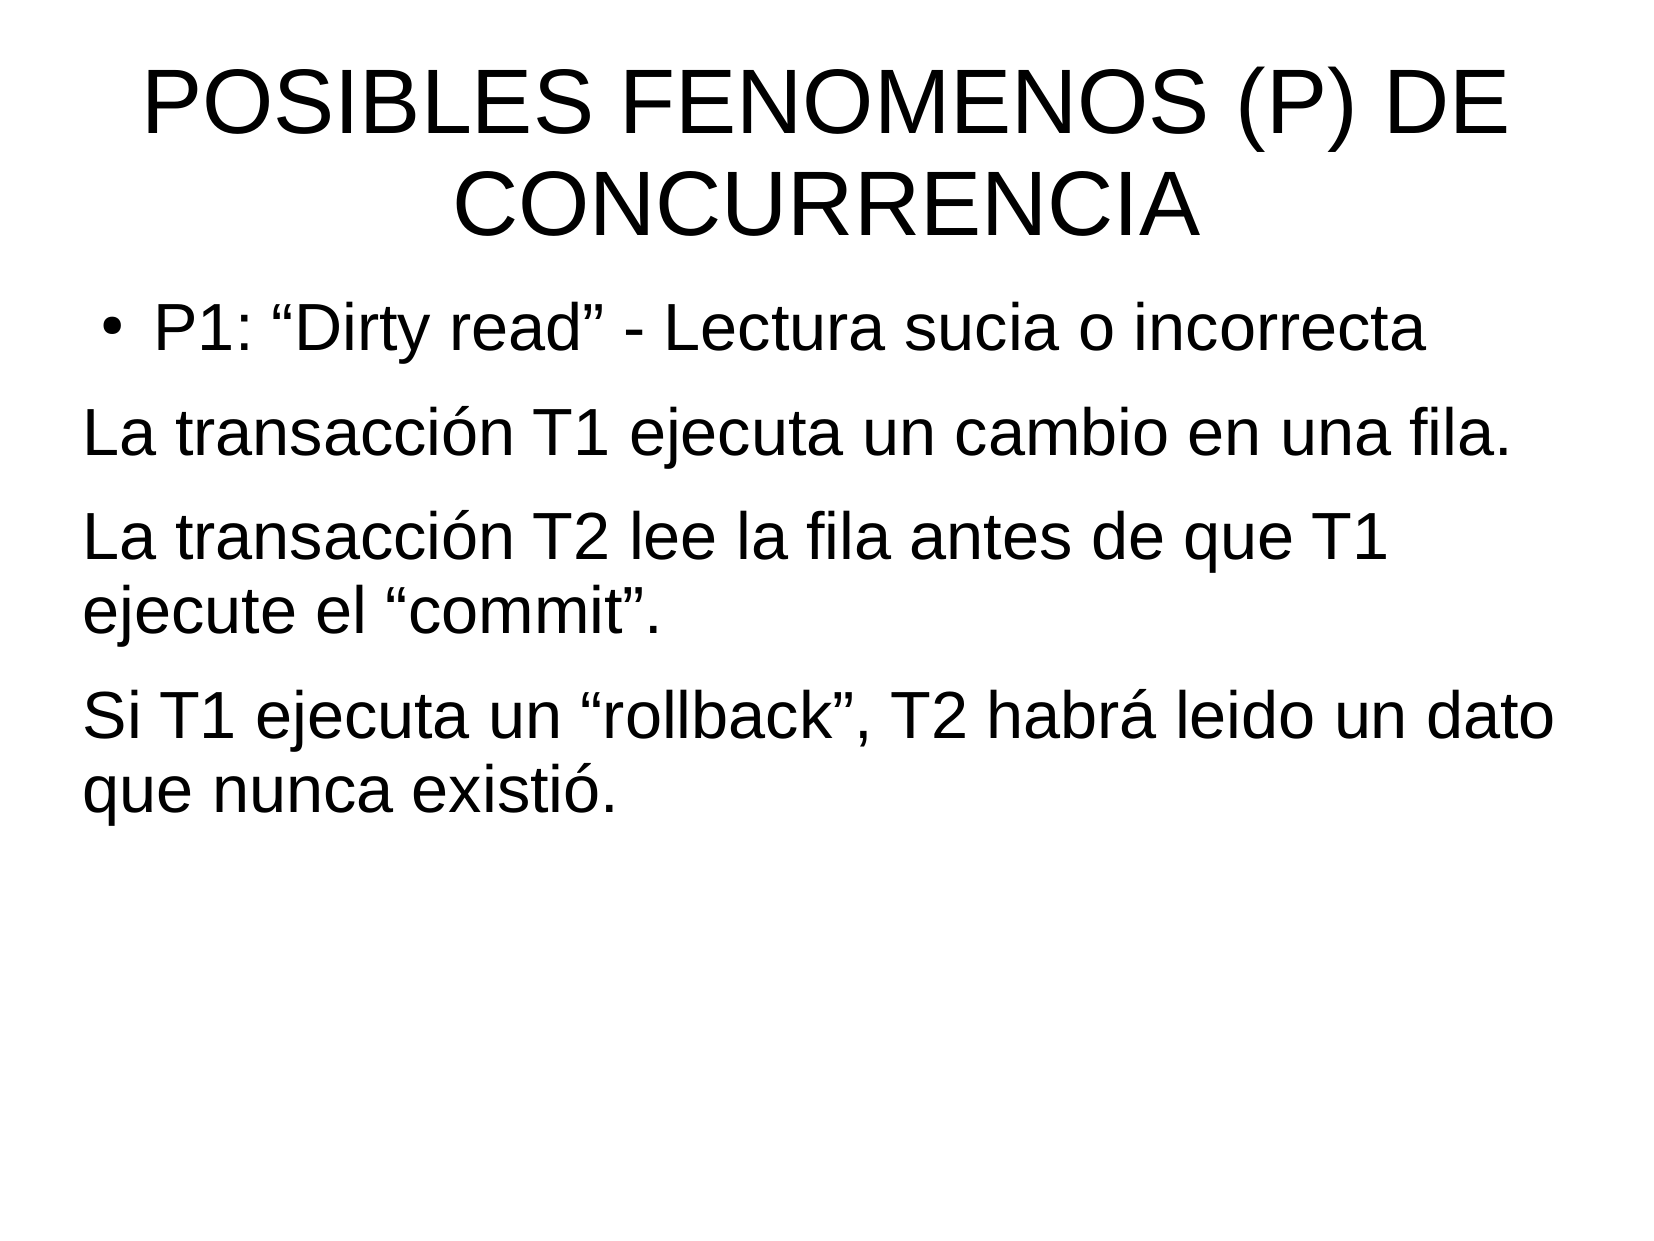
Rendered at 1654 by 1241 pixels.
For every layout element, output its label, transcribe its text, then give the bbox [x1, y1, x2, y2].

list P1: “Dirty read” - Lectura sucia o incorrecta La transacción T1 ejecuta un cambio en una fila. La transacción T2 lee la fila antes de que T1 ejecute el “commit”. Si T1 ejecuta un “rollback”, T2 habrá leido un dato que nunca existió. [82, 290, 1571, 1109]
title POSIBLES FENOMENOS (P) DE CONCURRENCIA [82, 49, 1571, 257]
